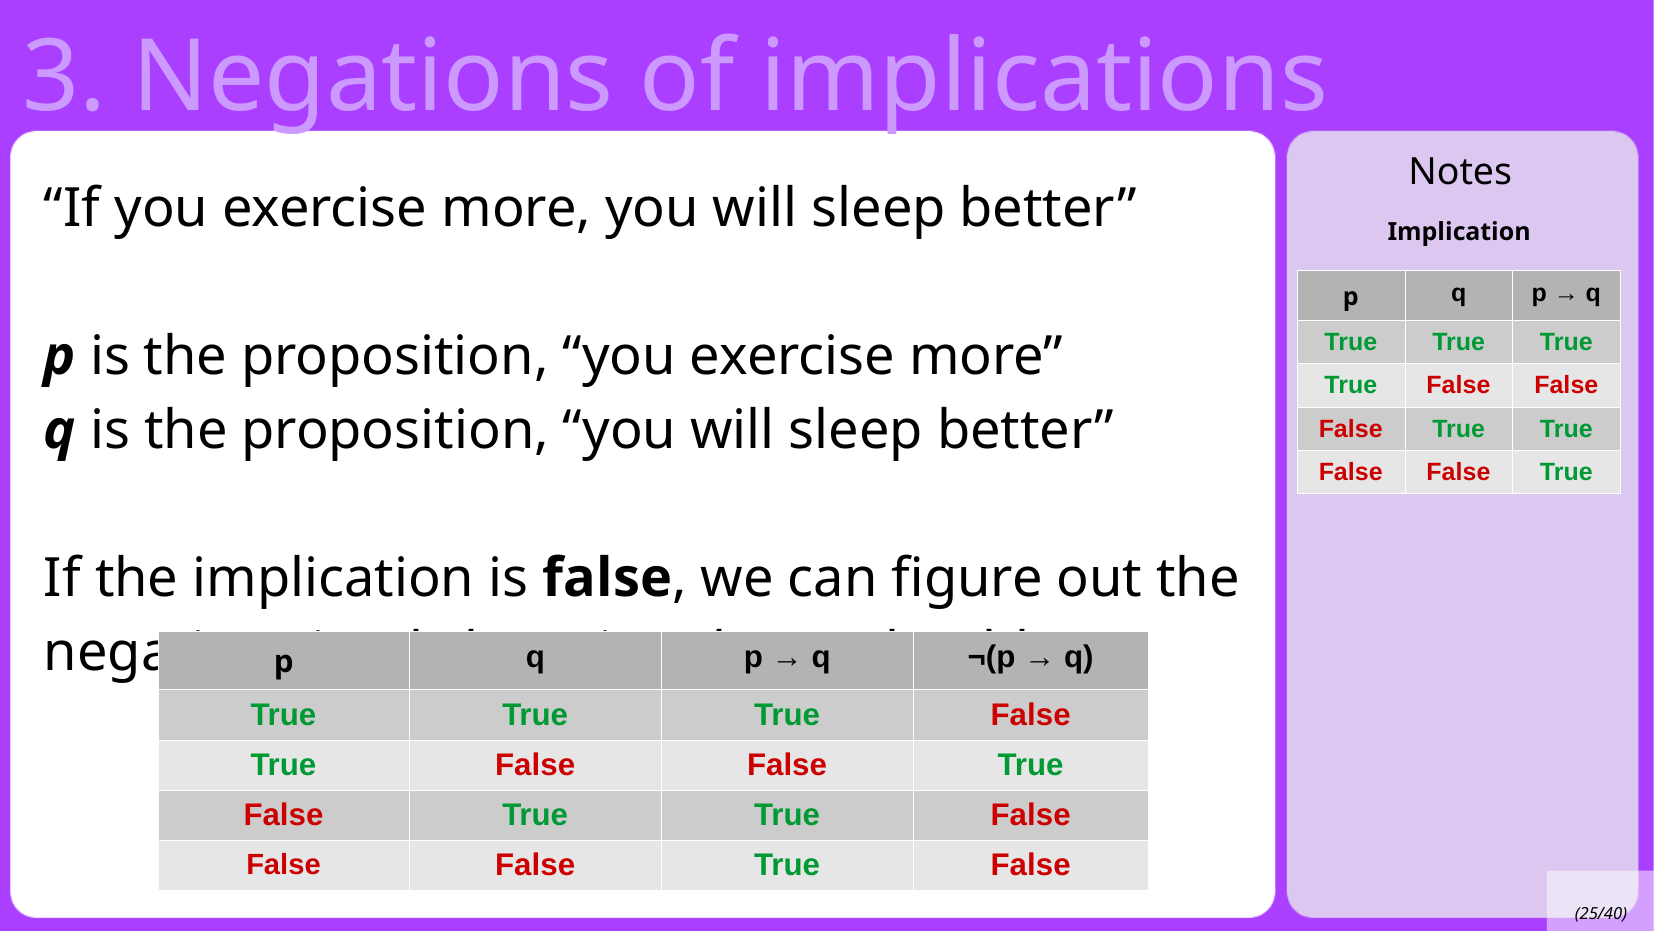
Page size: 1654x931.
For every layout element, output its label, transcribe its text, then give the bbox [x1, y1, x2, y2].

table_header ¬(p → q) [914, 632, 1148, 689]
table_cell True [1298, 364, 1405, 407]
table_cell False [1406, 364, 1512, 407]
table_cell False [1298, 451, 1405, 493]
text_box Notes [1546, 870, 1654, 877]
table_cell True [159, 690, 409, 740]
table_header p [159, 632, 409, 689]
table_cell True [662, 690, 913, 740]
table_cell False [1513, 364, 1620, 407]
table_cell False [159, 841, 409, 890]
table_cell False [410, 741, 661, 790]
text_box Implication [1290, 209, 1629, 252]
table_cell False [662, 741, 913, 790]
table_cell True [1513, 408, 1620, 450]
table_header p → q [662, 632, 913, 689]
table_cell True [1513, 321, 1620, 363]
title 3. Negations of implications [22, 13, 1511, 130]
table_cell True [1406, 408, 1512, 450]
text_box “If you exercise more, you will sleep better” p is the proposition, “you exercise more” q is the proposition, “you will sleep better” If the implication is false, we can figure out the negation simply by using the truth table: [43, 168, 1250, 594]
table_cell False [159, 791, 409, 840]
table_cell False [914, 690, 1148, 740]
table_cell True [410, 791, 661, 840]
table_cell False [914, 841, 1148, 890]
table_cell True [662, 791, 913, 840]
text_box (<number>/40) [1546, 877, 1654, 931]
table_cell False [410, 841, 661, 890]
table_header q [1406, 271, 1512, 320]
table_cell True [1513, 451, 1620, 493]
table_cell True [159, 741, 409, 790]
table_cell True [662, 841, 913, 890]
table_cell False [914, 791, 1148, 840]
table_cell True [1298, 321, 1405, 363]
table_cell False [1406, 451, 1512, 493]
table_header p → q [1513, 271, 1620, 320]
text_box Notes [1290, 141, 1631, 199]
table_header q [410, 632, 661, 689]
table_header p [1298, 271, 1405, 320]
table_cell True [914, 741, 1148, 790]
table_cell False [1298, 408, 1405, 450]
picture [0, 0, 1654, 931]
table_cell True [410, 690, 661, 740]
table_cell True [1406, 321, 1512, 363]
